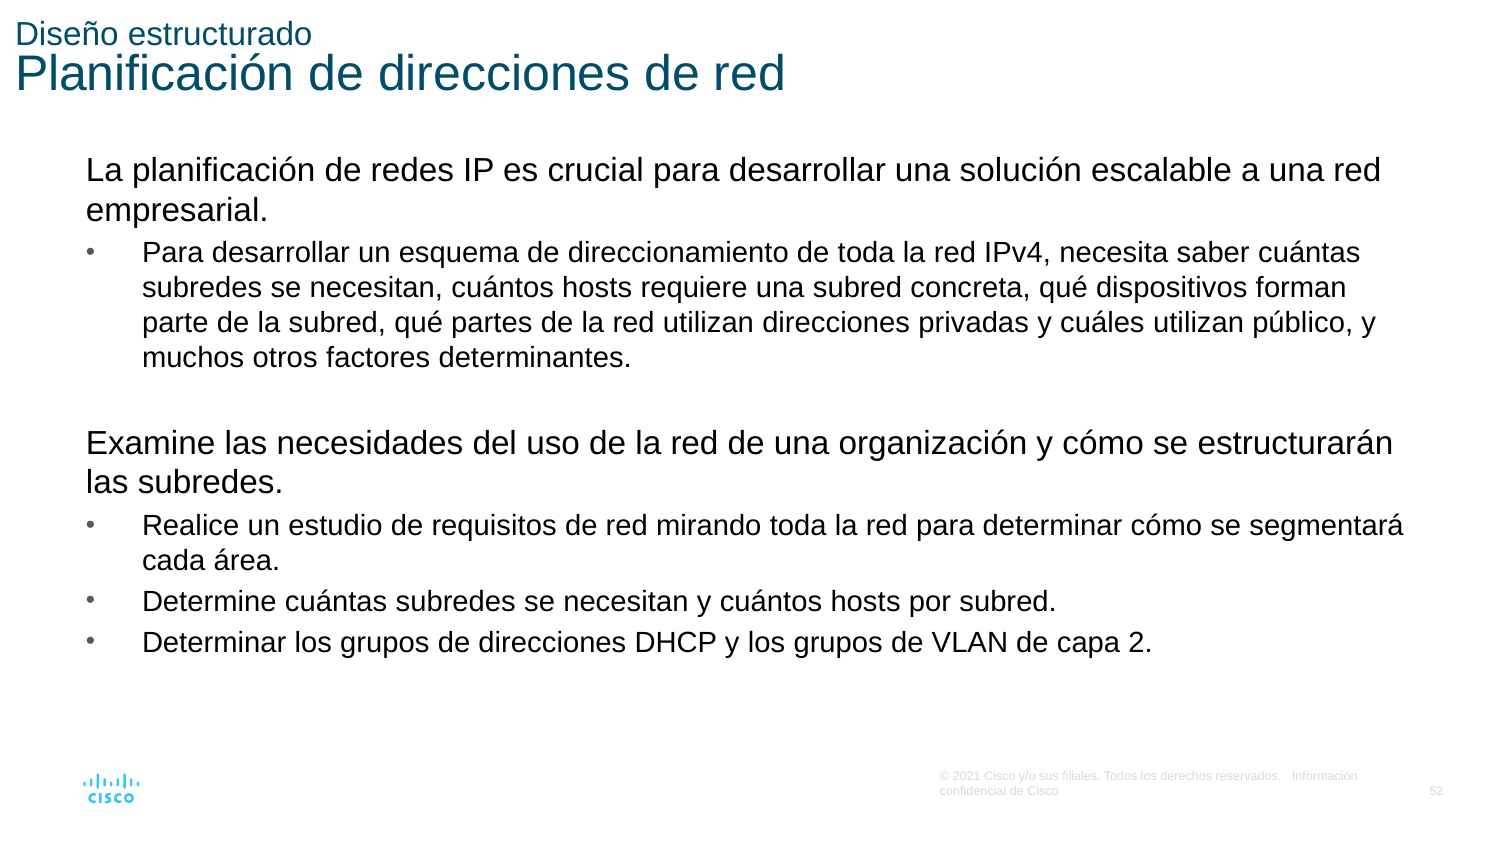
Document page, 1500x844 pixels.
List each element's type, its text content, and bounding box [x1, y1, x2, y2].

title Diseño estructurado Planificación de direcciones de red [0, 0, 1369, 121]
list La planificación de redes IP es crucial para desarrollar una solución escalable a una red empresarial. Para desarrollar un esquema de direccionamiento de toda la red IPv4, necesita saber cuántas subredes se necesitan, cuántos hosts requiere una subred concreta, qué dispositivos forman parte de la subred, qué partes de la red utilizan direcciones privadas y cuáles utilizan público, y muchos otros factores determinantes. Examine las necesidades del uso de la red de una organización y cómo se estructurarán las subredes. Realice un estudio de requisitos de red mirando toda la red para determinar cómo se segmentará cada área. Determine cuántas subredes se necesitan y cuántos hosts por subred. Determinar los grupos de direcciones DHCP y los grupos de VLAN de capa 2. [70, 140, 1430, 645]
